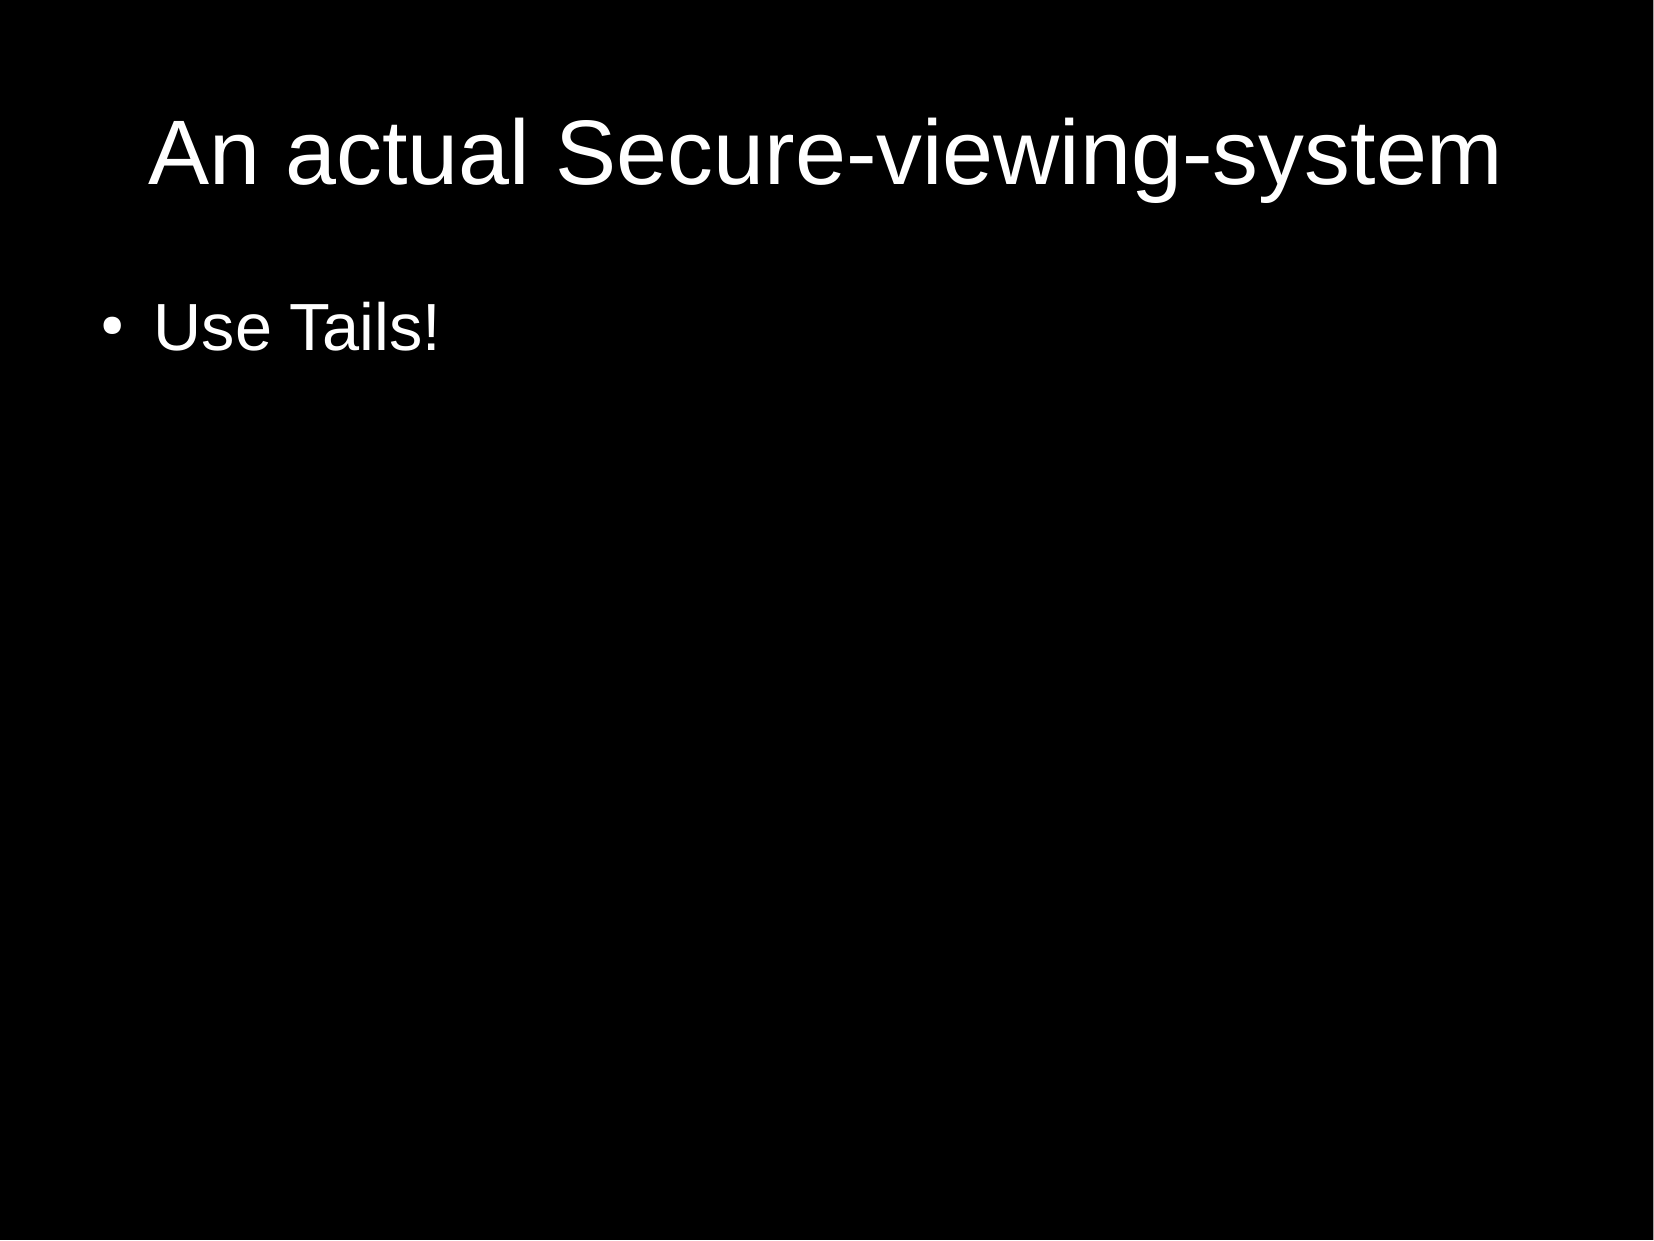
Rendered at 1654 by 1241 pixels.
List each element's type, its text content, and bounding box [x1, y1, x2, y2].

list Use Tails! [82, 290, 1538, 1010]
title An actual Secure-viewing-system [82, 49, 1571, 257]
